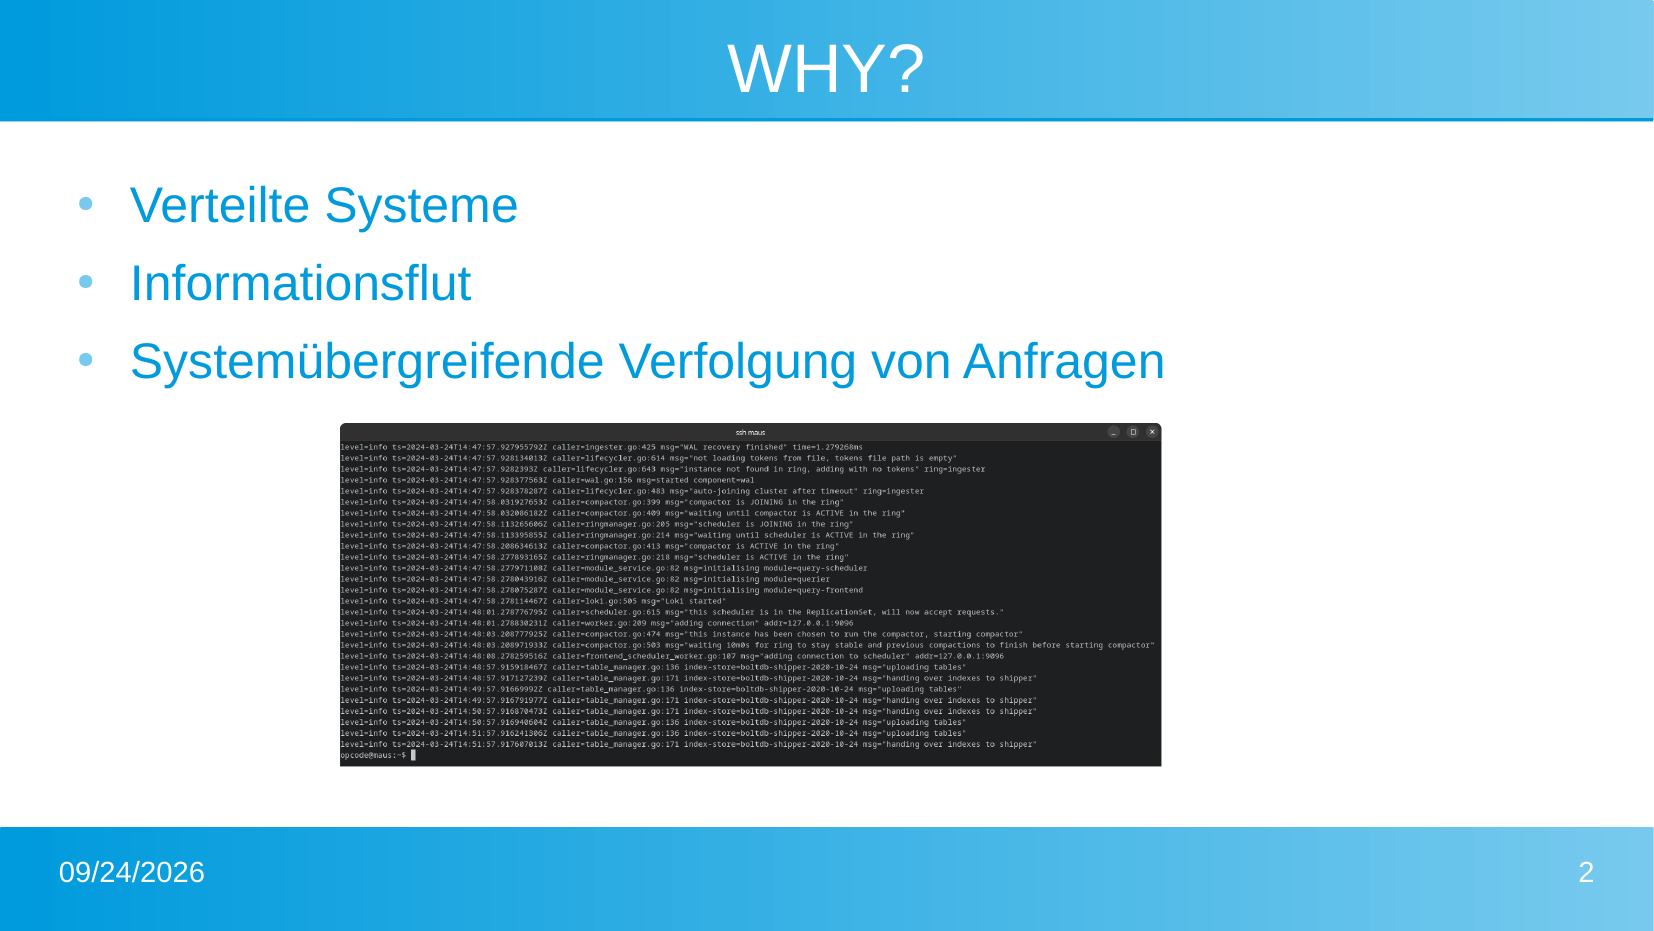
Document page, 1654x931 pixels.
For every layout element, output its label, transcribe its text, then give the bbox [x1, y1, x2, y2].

picture [338, 421, 1163, 768]
list Verteilte Systeme Informationsflut Systemübergreifende Verfolgung von Anfragen [59, 177, 1595, 768]
title WHY? [59, 29, 1595, 108]
